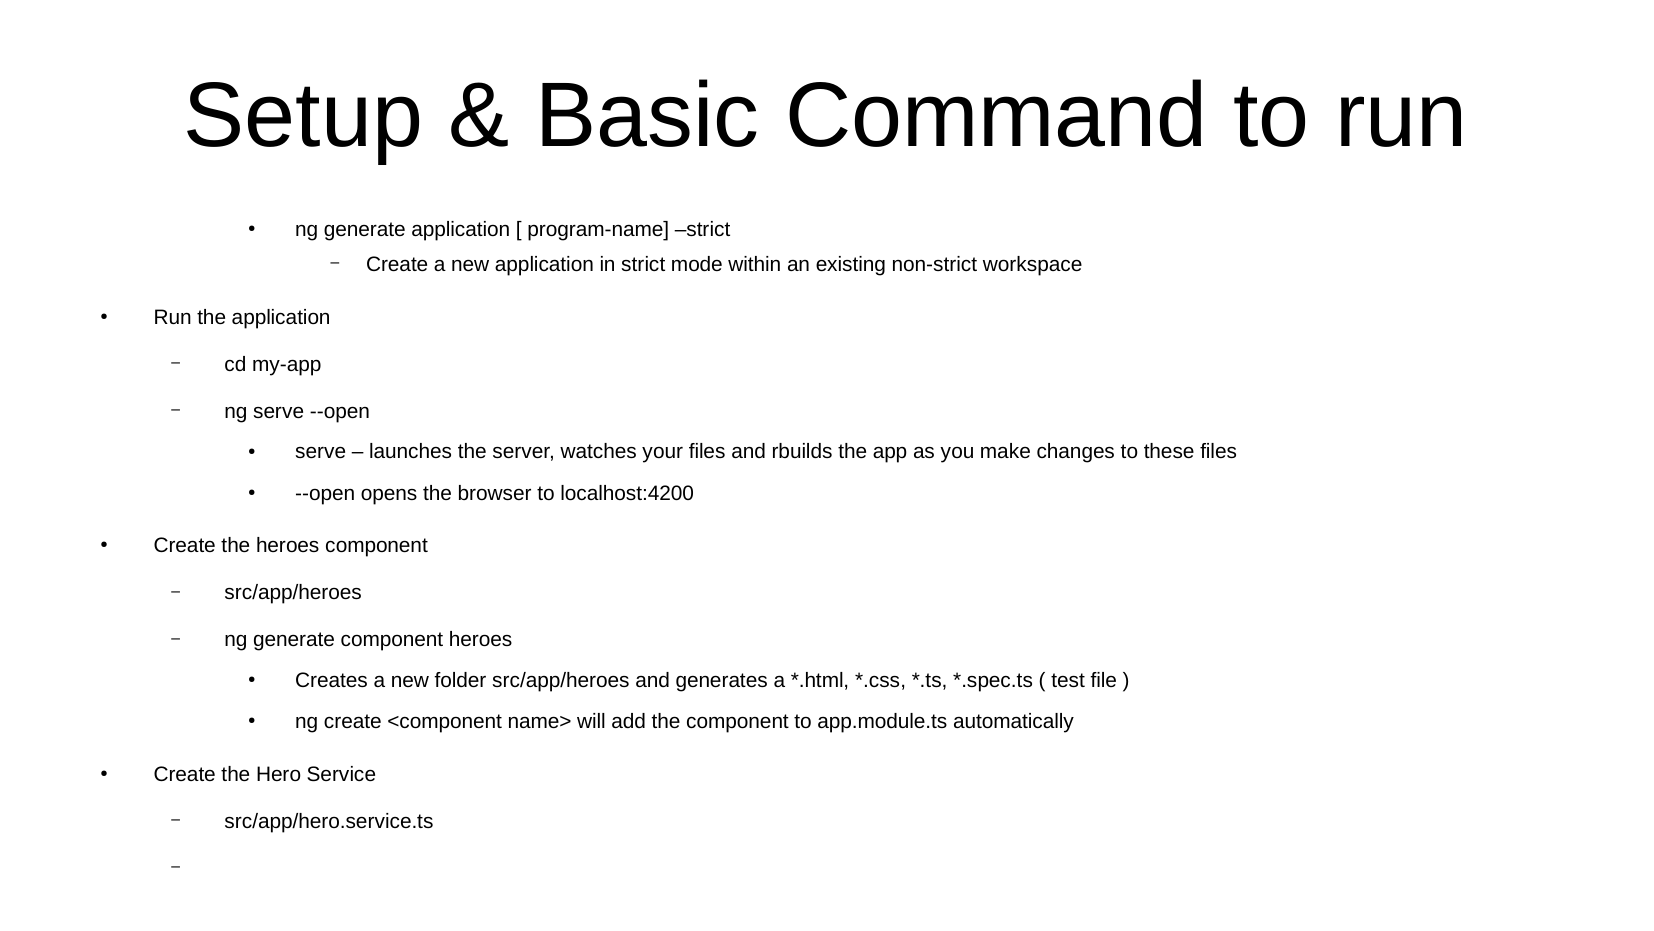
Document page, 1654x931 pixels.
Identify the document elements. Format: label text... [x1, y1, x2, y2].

title Setup & Basic Command to run [82, 37, 1571, 193]
list ng generate application [ program-name] –strict Create a new application in strict mode within an existing non-strict workspace Run the application cd my-app ng serve --open serve – launches the server, watches your files and rbuilds the app as you make changes to these files --open opens the browser to localhost:4200 Create the heroes component src/app/heroes ng generate component heroes Creates a new folder src/app/heroes and generates a *.html, *.css, *.ts, *.spec.ts ( test file ) ng create <component name> will add the component to app.module.ts automatically Create the Hero Service src/app/hero.service.ts [82, 217, 1571, 901]
